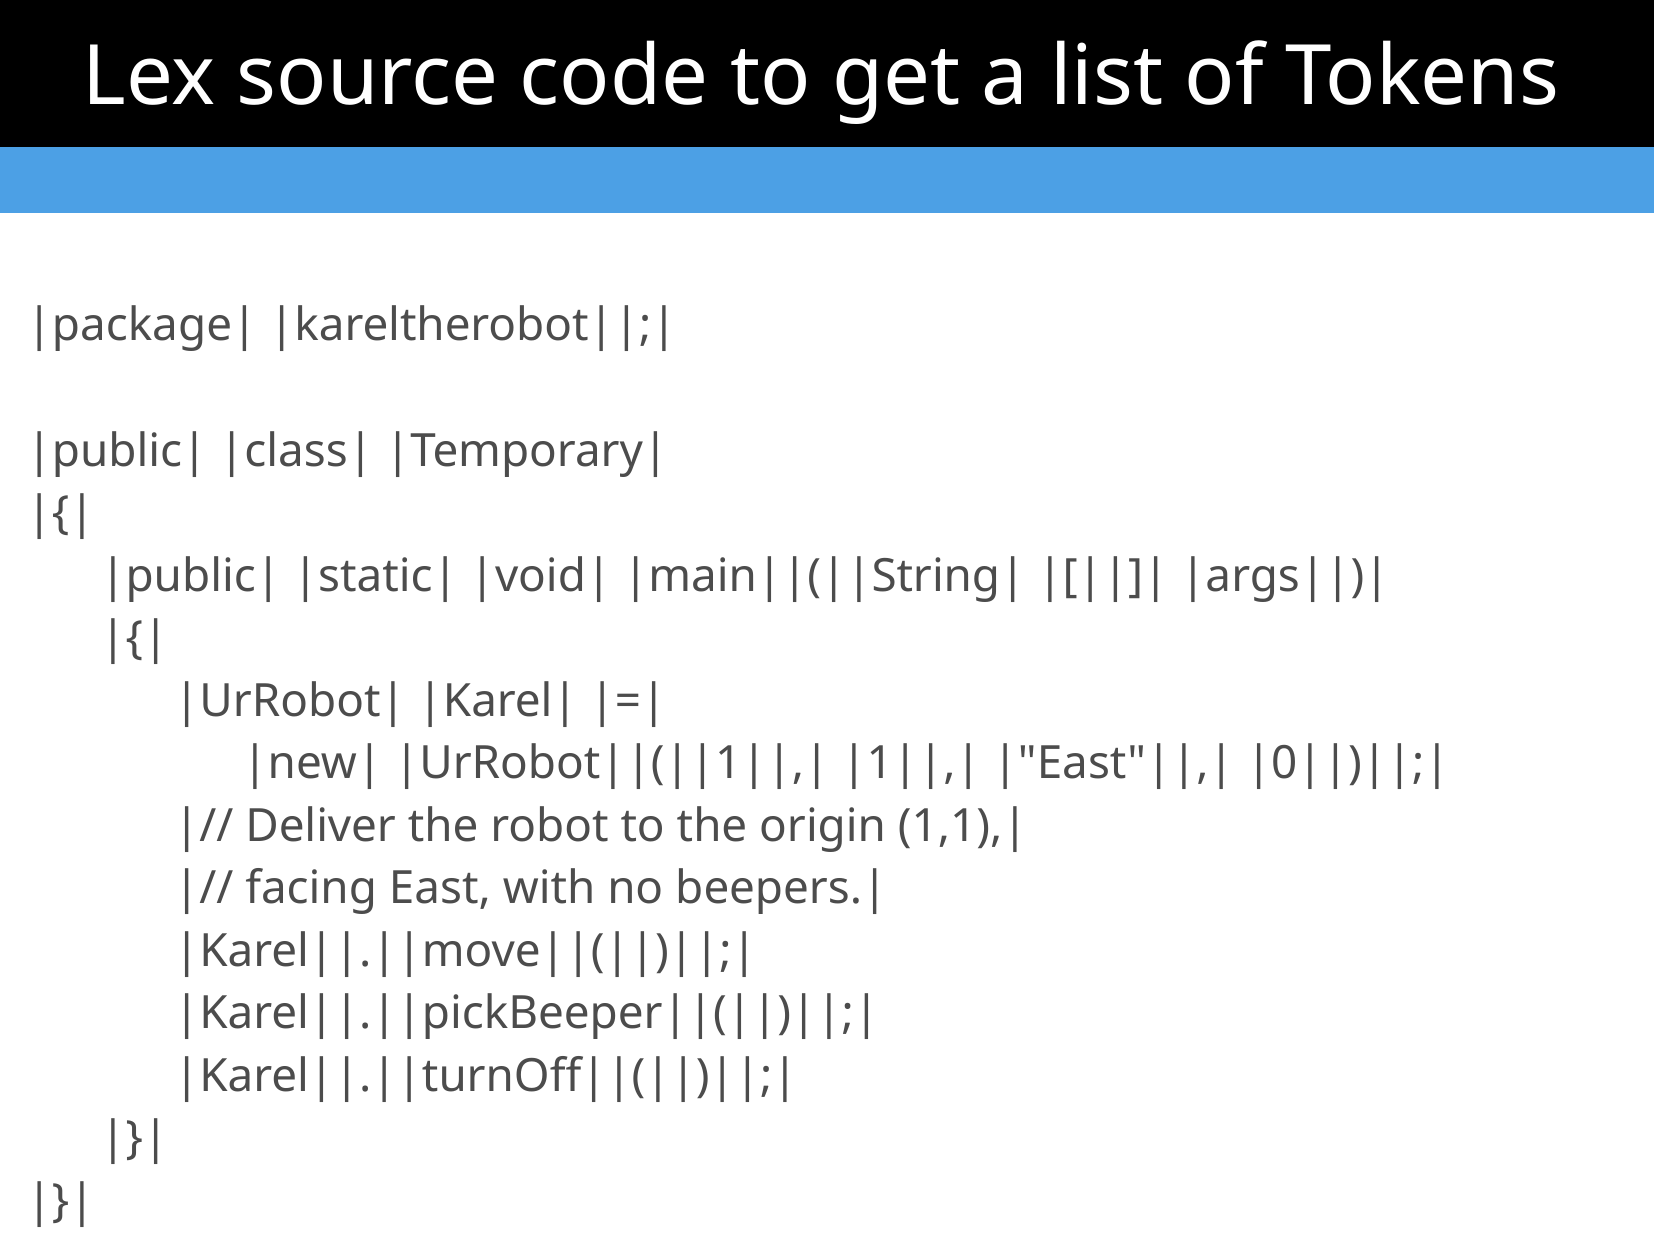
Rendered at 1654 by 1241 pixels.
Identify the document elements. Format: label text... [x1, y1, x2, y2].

title Lex source code to get a list of Tokens [82, 8, 1571, 136]
text_box |package| |kareltherobot||;| |public| |class| |Temporary| |{| |public| |static| |void| |main||(||String| |[||]| |args||)| |{| |UrRobot| |Karel| |=| |new| |UrRobot||(||1||,| |1||,| |"East"||,| |0||)||;| |// Deliver the robot to the origin (1,1),| |// facing East, with no beepers.| |Karel||.||move||(||)||;| |Karel||.||pickBeeper||(||)||;| |Karel||.||turnOff||(||)||;| |}| |}| [11, 284, 1460, 1099]
